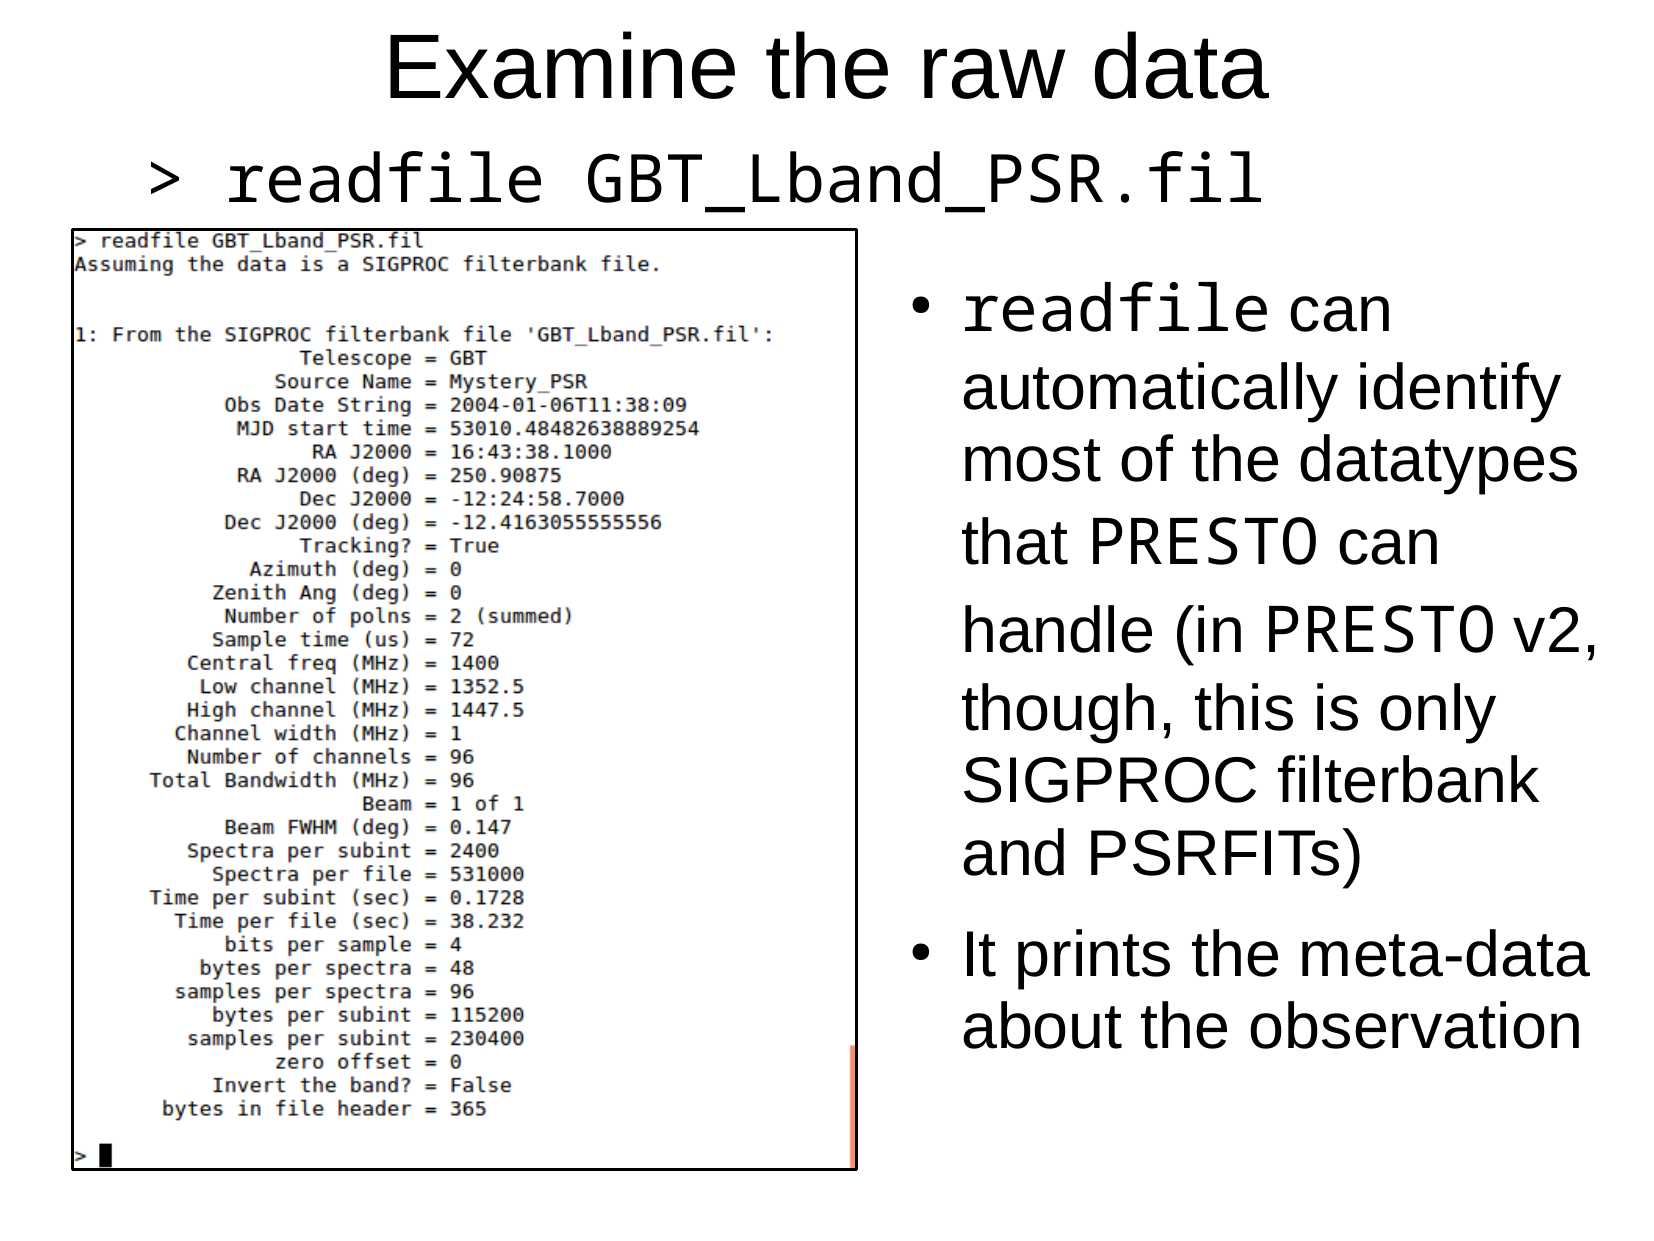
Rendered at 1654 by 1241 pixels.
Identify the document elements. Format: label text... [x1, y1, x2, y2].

list readfile can automatically identify most of the datatypes that PRESTO can handle (in PRESTO v2, though, this is only SIGPROC filterbank and PSRFITs) It prints the meta-data about the observation [892, 262, 1619, 1126]
picture [73, 230, 855, 1169]
list > readfile GBT_Lband_PSR.fil [75, 130, 1572, 291]
title Examine the raw data [82, 0, 1571, 130]
